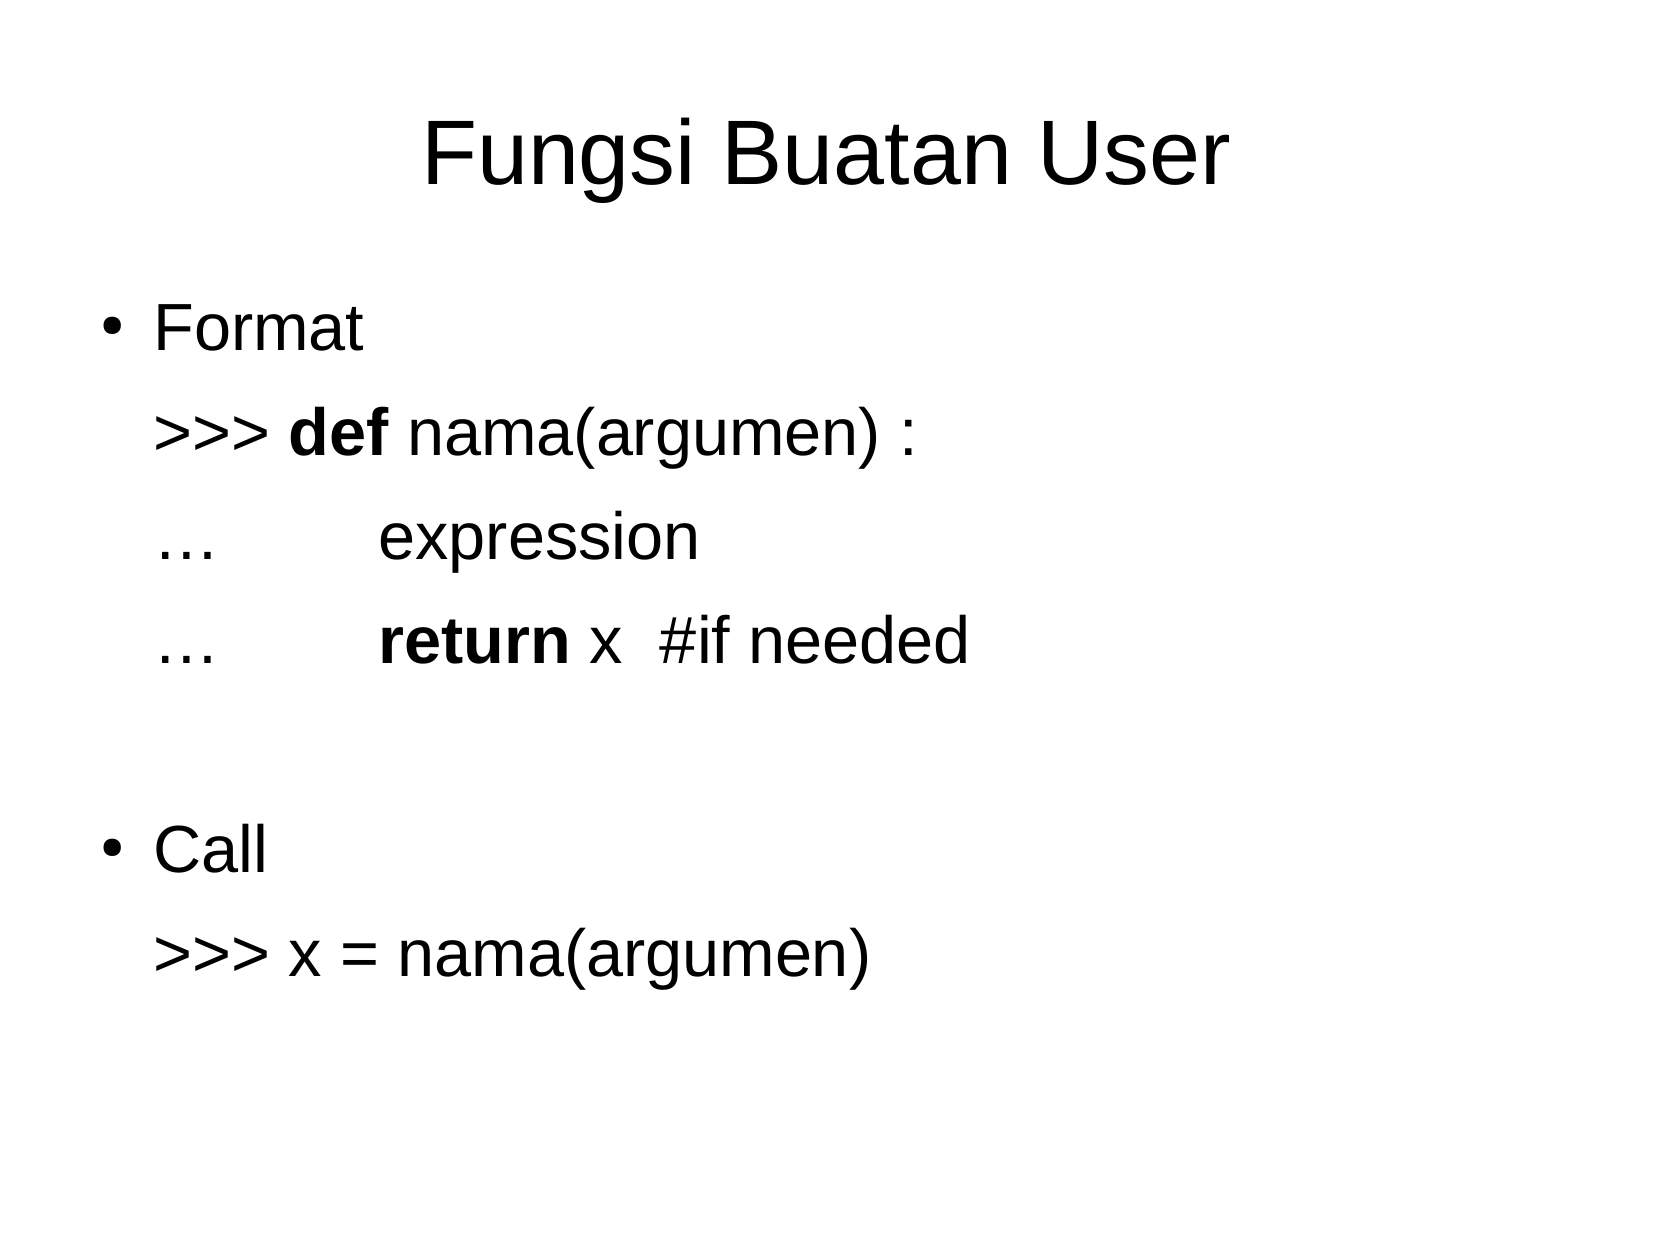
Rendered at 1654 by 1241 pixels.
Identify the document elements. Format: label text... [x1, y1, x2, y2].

title Fungsi Buatan User [82, 49, 1571, 257]
list Format >>> def nama(argumen) : … expression … return x #if needed Call >>> x = nama(argumen) [82, 290, 1571, 1010]
